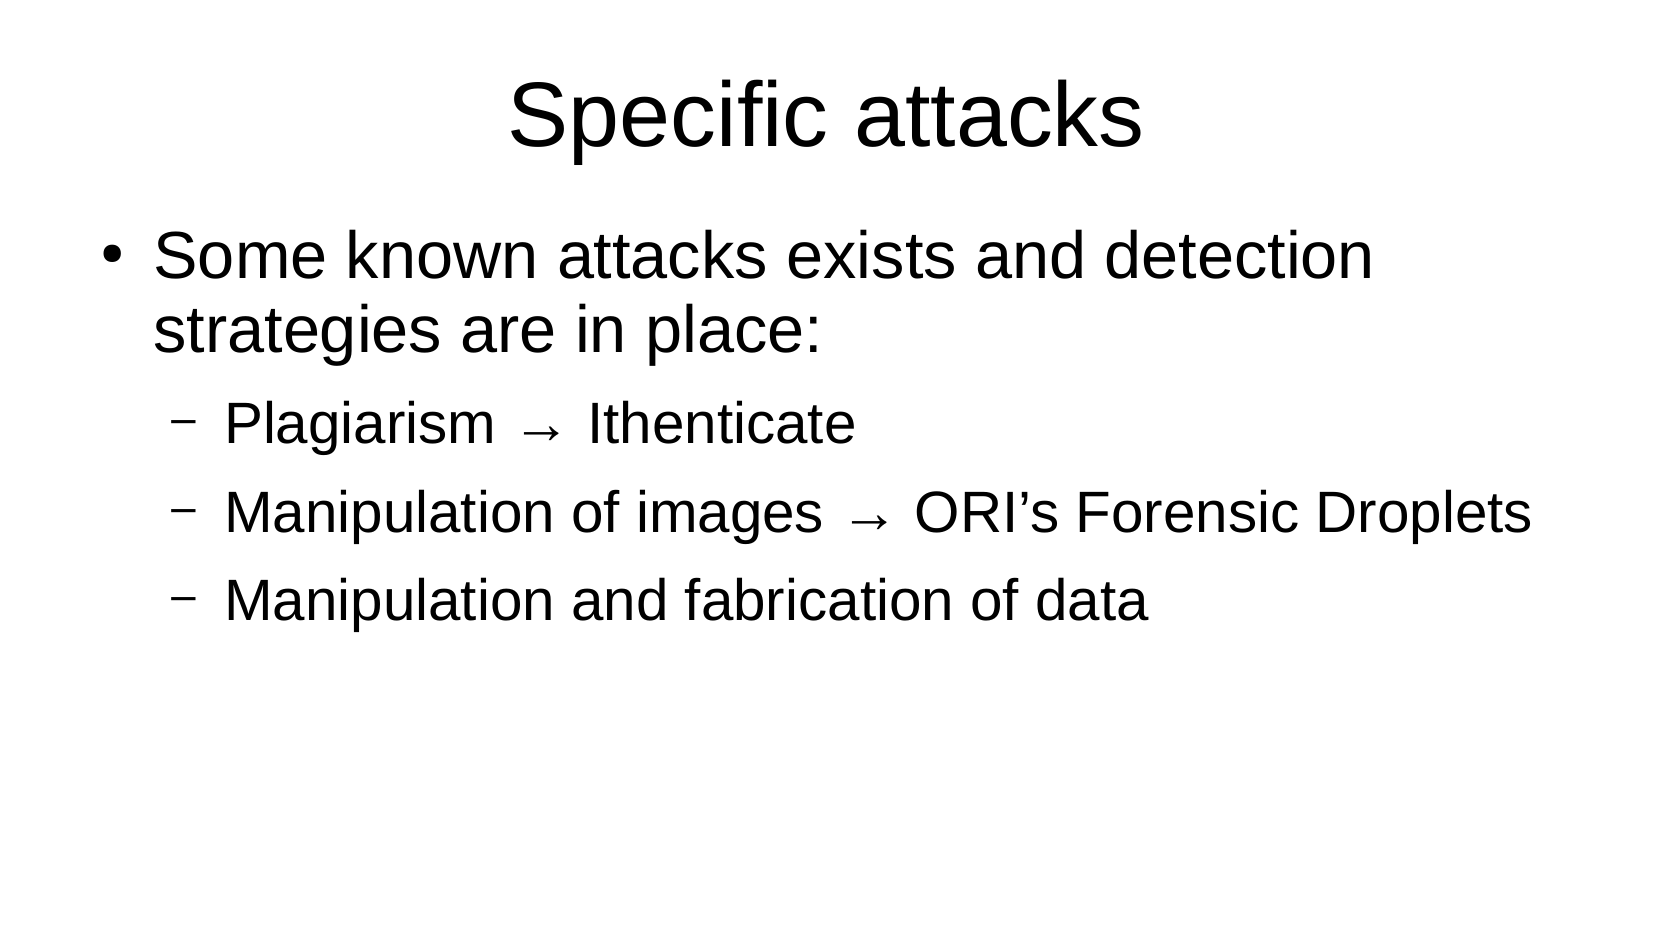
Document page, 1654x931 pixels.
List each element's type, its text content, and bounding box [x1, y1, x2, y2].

list Some known attacks exists and detection strategies are in place: Plagiarism → Ithenticate Manipulation of images → ORI’s Forensic Droplets Manipulation and fabrication of data [82, 217, 1571, 758]
title Specific attacks [82, 37, 1571, 193]
